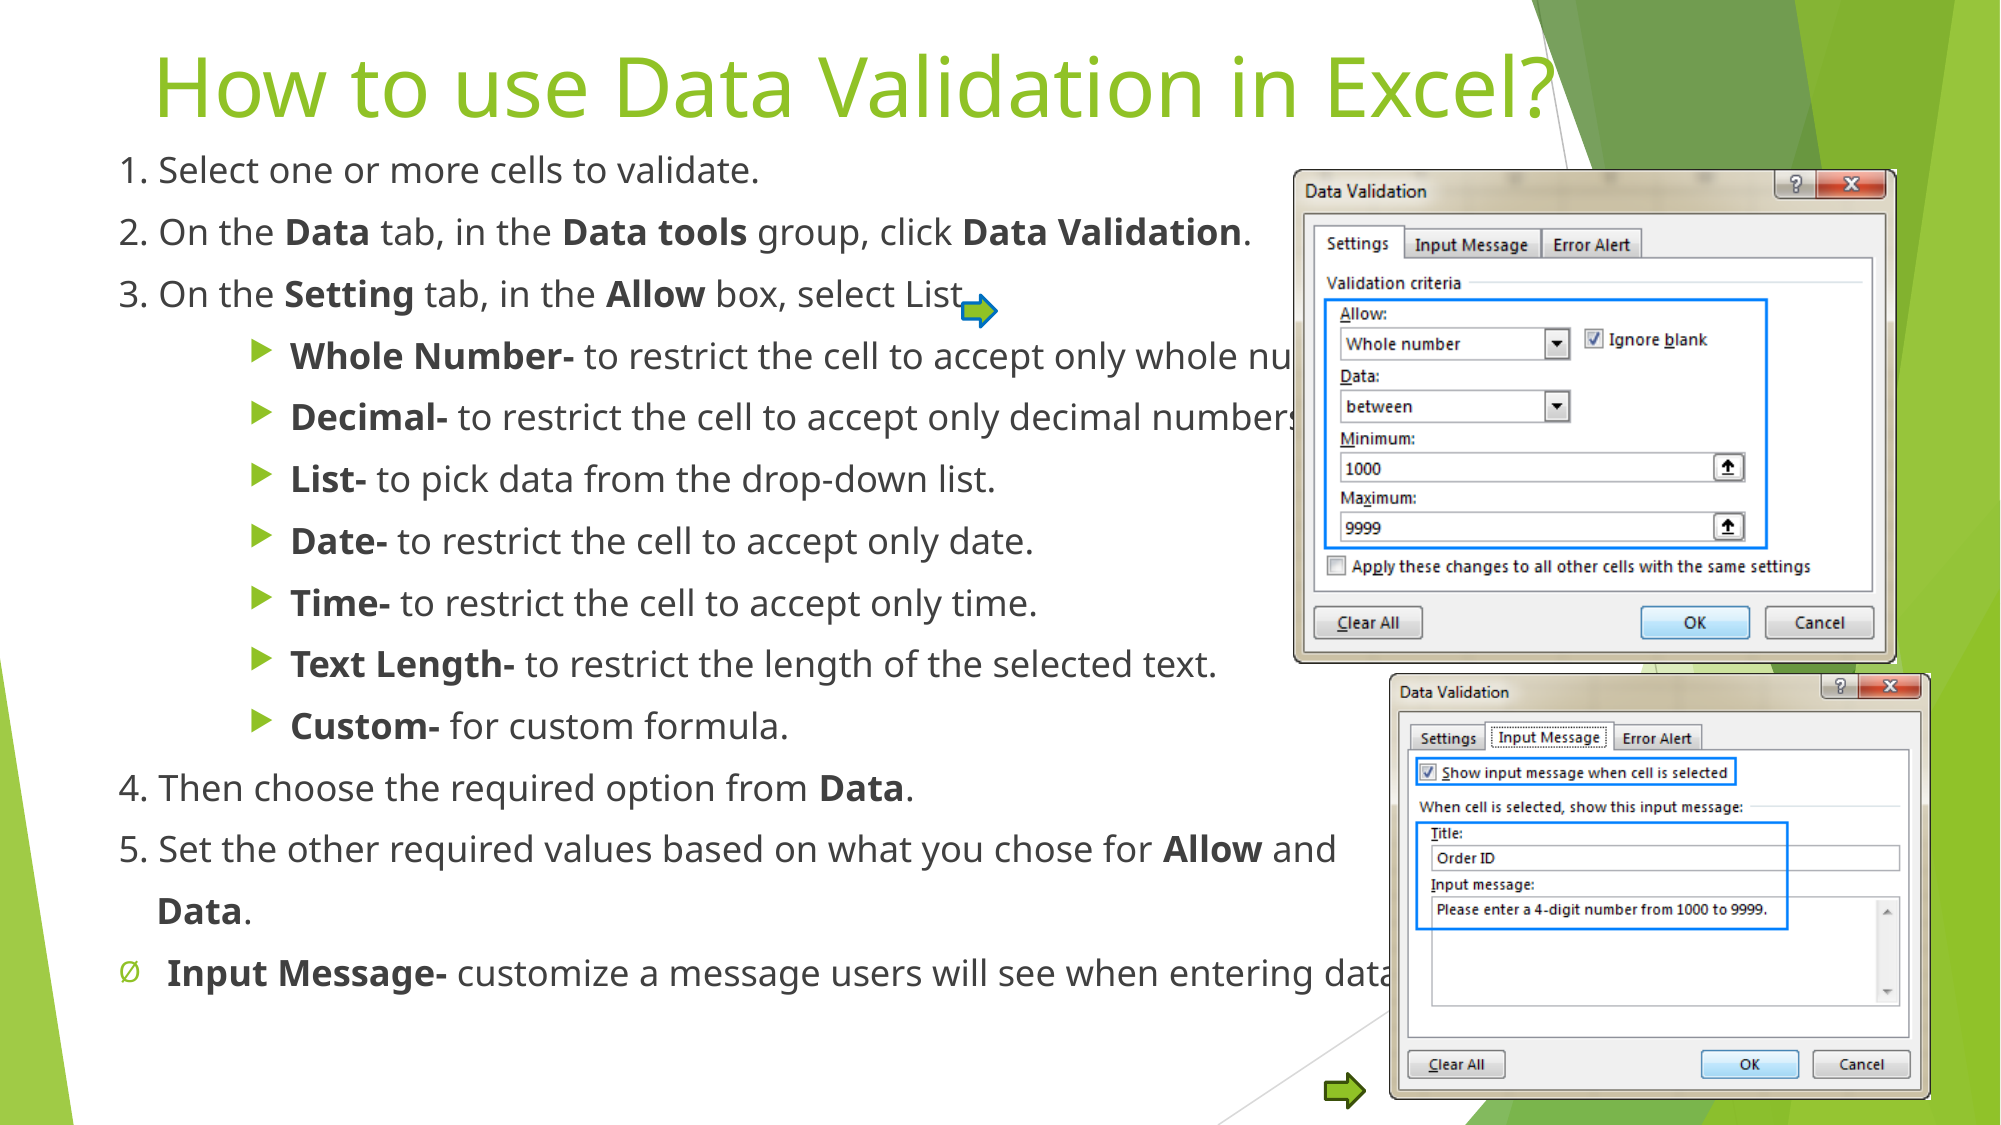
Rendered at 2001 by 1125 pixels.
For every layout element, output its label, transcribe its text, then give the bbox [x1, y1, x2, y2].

text_box [1325, 1073, 1365, 1109]
text_box [962, 295, 997, 328]
picture [1293, 169, 1897, 664]
list 1. Select one or more cells to validate. 2. On the Data tab, in the Data tools group, click Data Validation. 3. On the Setting tab, in the Allow box, select List. Whole Number- to restrict the cell to accept only whole numbers. Decimal- to restrict the cell to accept only decimal numbers. List- to pick data from the drop-down list. Date- to restrict the cell to accept only date. Time- to restrict the cell to accept only time. Text Length- to restrict the length of the selected text. Custom- for custom formula. 4. Then choose the required option from Data. 5. Set the other required values based on what you chose for Allow and Data. Input Message- customize a message users will see when entering data. [103, 140, 1931, 1125]
picture [1389, 673, 1931, 1100]
title How to use Data Validation in Excel? [137, 27, 1863, 140]
